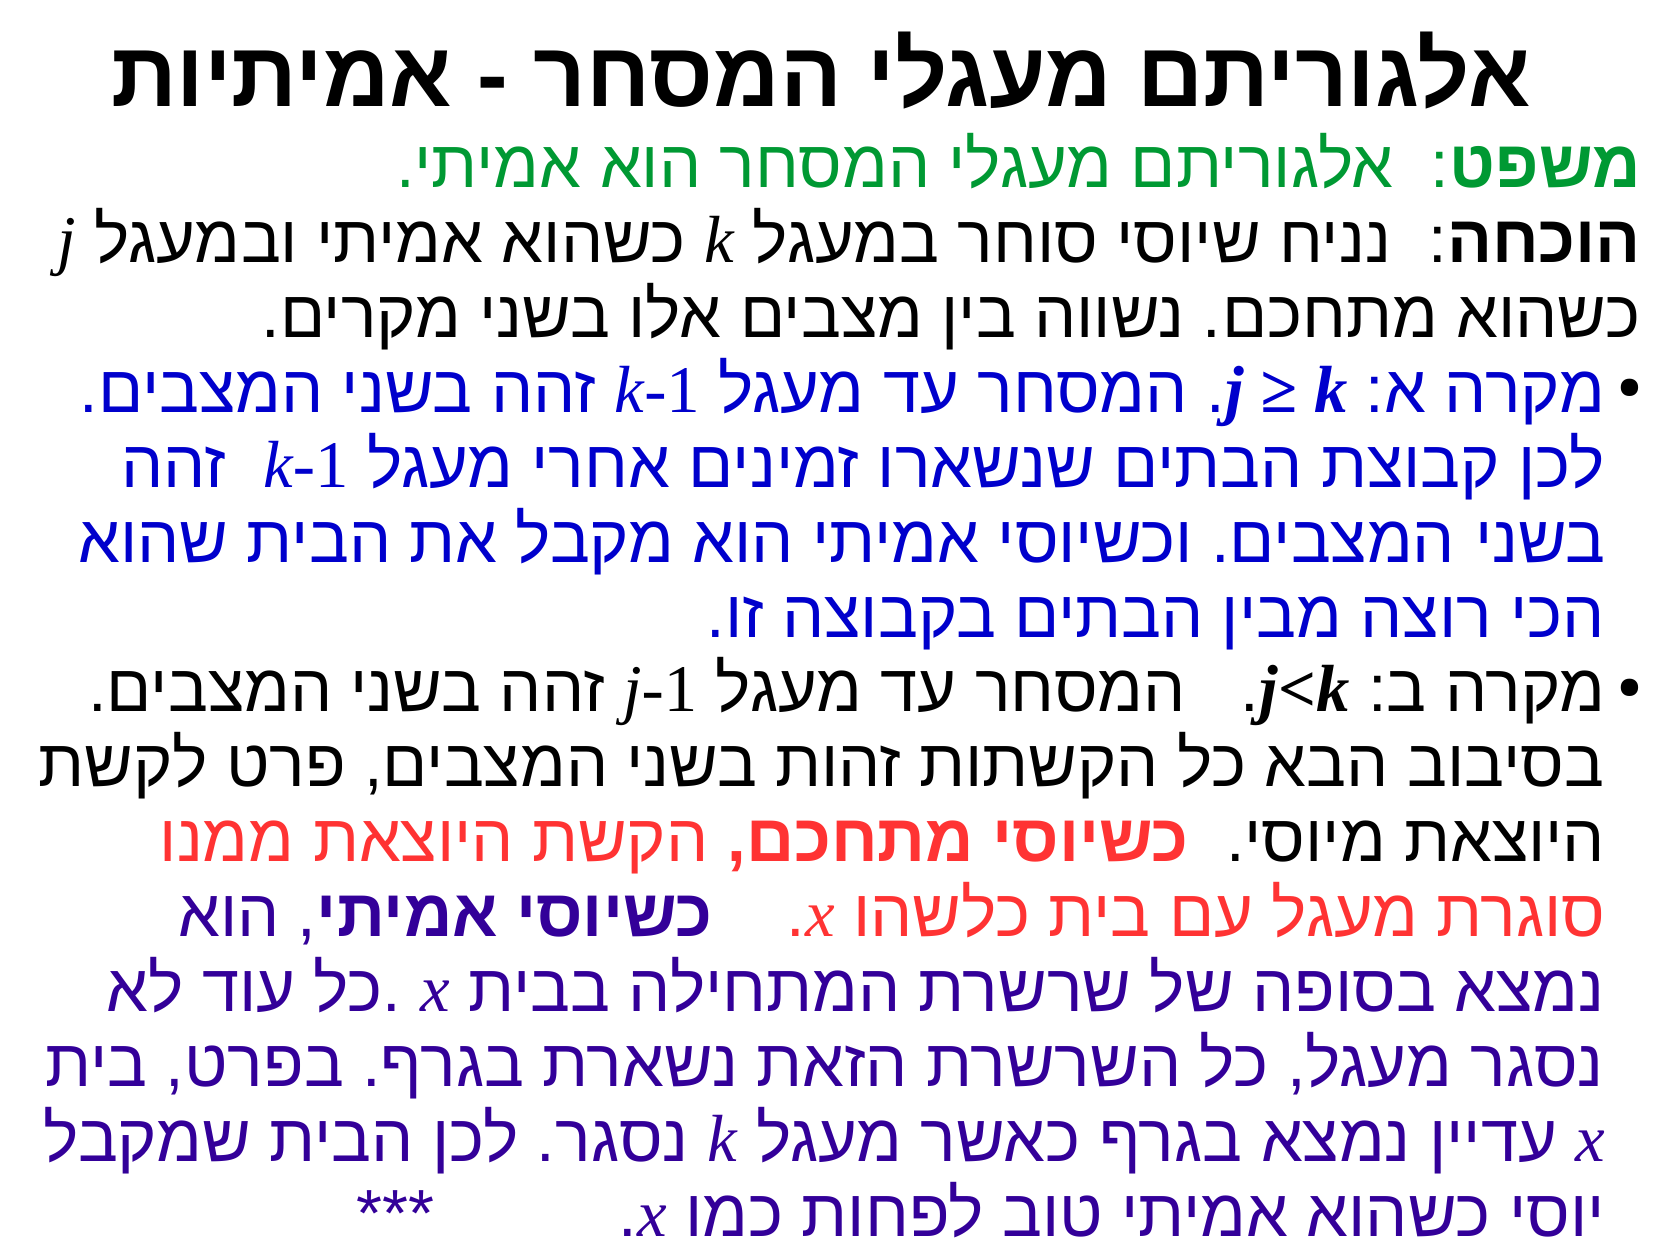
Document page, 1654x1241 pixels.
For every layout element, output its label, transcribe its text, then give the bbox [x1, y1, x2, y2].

title אלגוריתם מעגלי המסחר - אמיתיות [105, 0, 1538, 120]
text_box משפט: אלגוריתם מעגלי המסחר הוא אמיתי. הוכחה: נניח שיוסי סוחר במעגל k כשהוא אמיתי ובמעגל j כשהוא מתחכם. נשווה בין מצבים אלו בשני מקרים. מקרה א: j ≥ k. המסחר עד מעגל k-1 זהה בשני המצבים. לכן קבוצת הבתים שנשארו זמינים אחרי מעגל k-1 זהה בשני המצבים. וכשיוסי אמיתי הוא מקבל את הבית שהוא הכי רוצה מבין הבתים בקבוצה זו. מקרה ב: j<k. המסחר עד מעגל j-1 זהה בשני המצבים. בסיבוב הבא כל הקשתות זהות בשני המצבים, פרט לקשת היוצאת מיוסי. כשיוסי מתחכם, הקשת היוצאת ממנו סוגרת מעגל עם בית כלשהו x. כשיוסי אמיתי, הוא נמצא בסופה של שרשרת המתחילה בבית x .כל עוד לא נסגר מעגל, כל השרשרת הזאת נשארת בגרף. בפרט, בית x עדיין נמצא בגרף כאשר מעגל k נסגר. לכן הבית שמקבל יוסי כשהוא אמיתי טוב לפחות כמו x. *** [2, 120, 1654, 1241]
